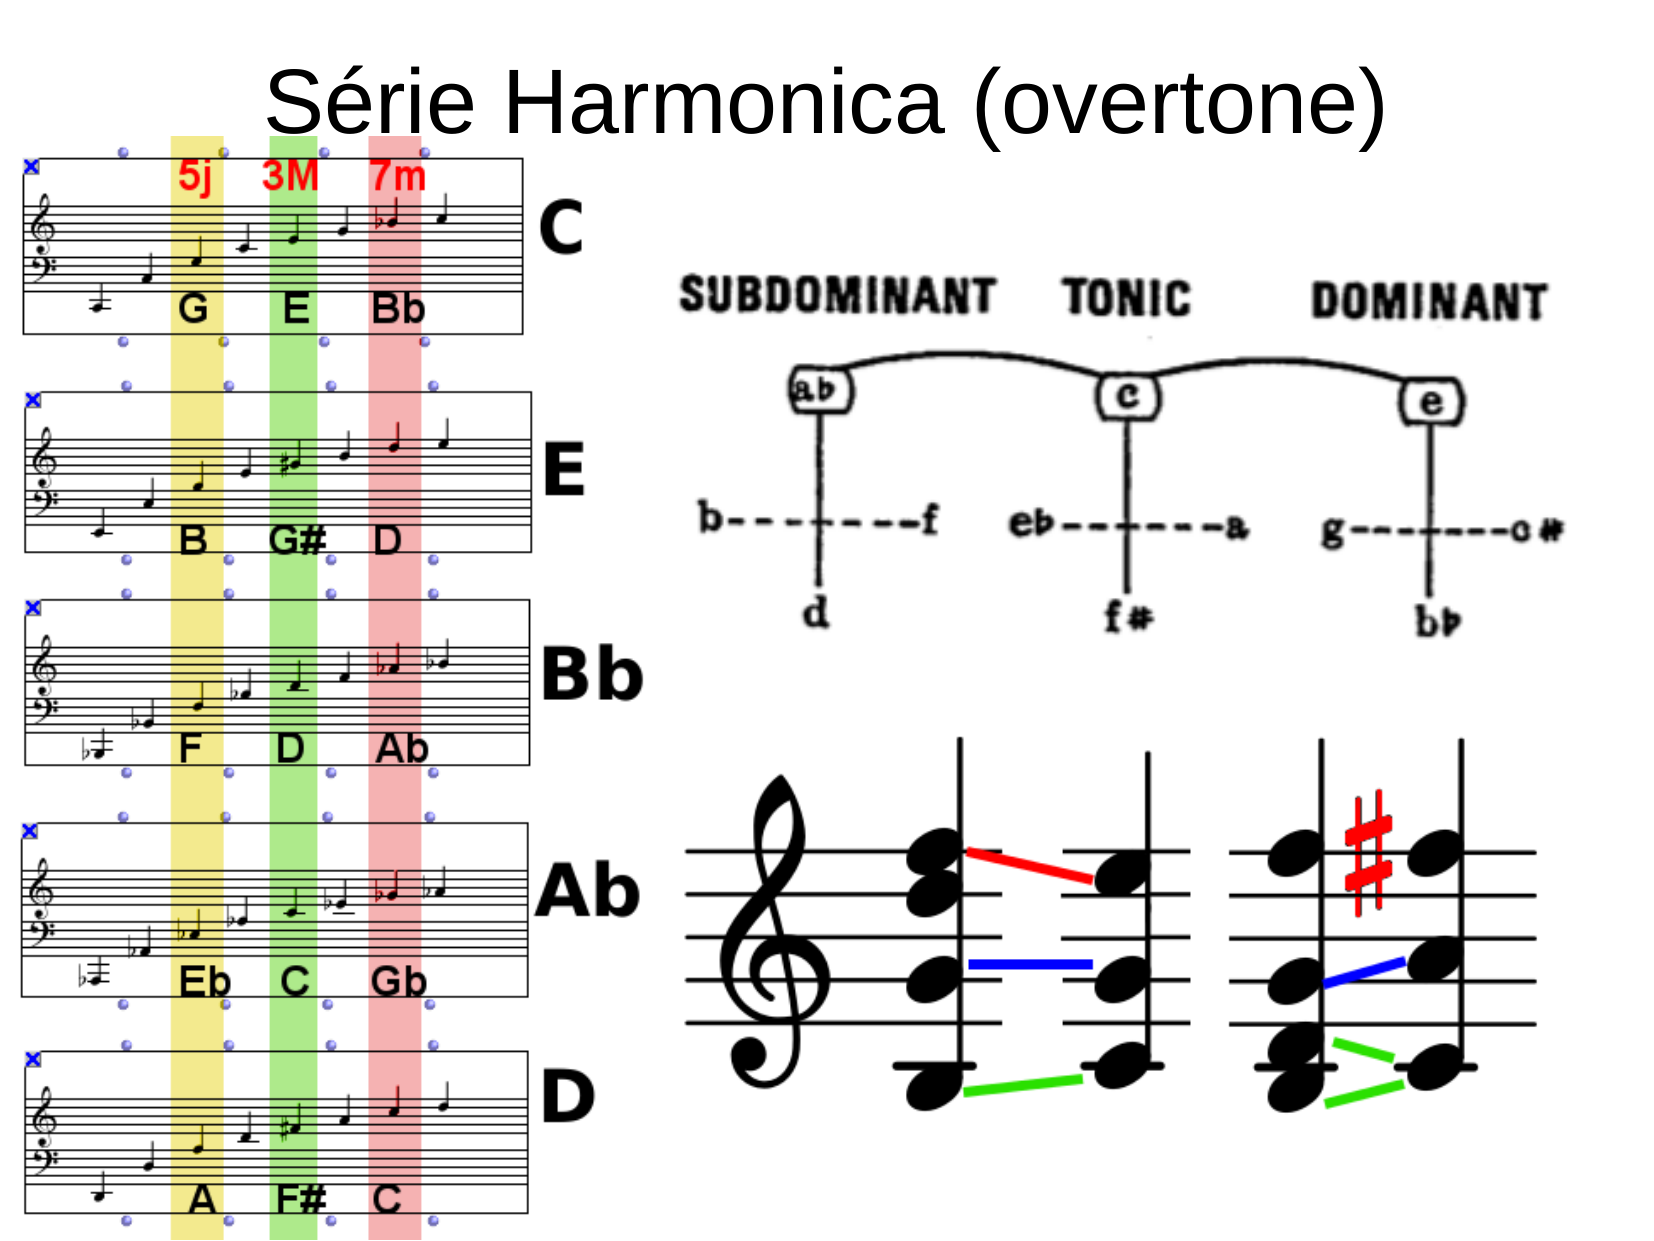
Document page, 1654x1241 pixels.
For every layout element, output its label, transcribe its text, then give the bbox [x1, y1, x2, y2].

picture [673, 702, 1606, 1182]
picture [11, 136, 650, 1240]
title Série Harmonica (overtone) [82, 49, 1571, 257]
picture [661, 256, 1587, 650]
